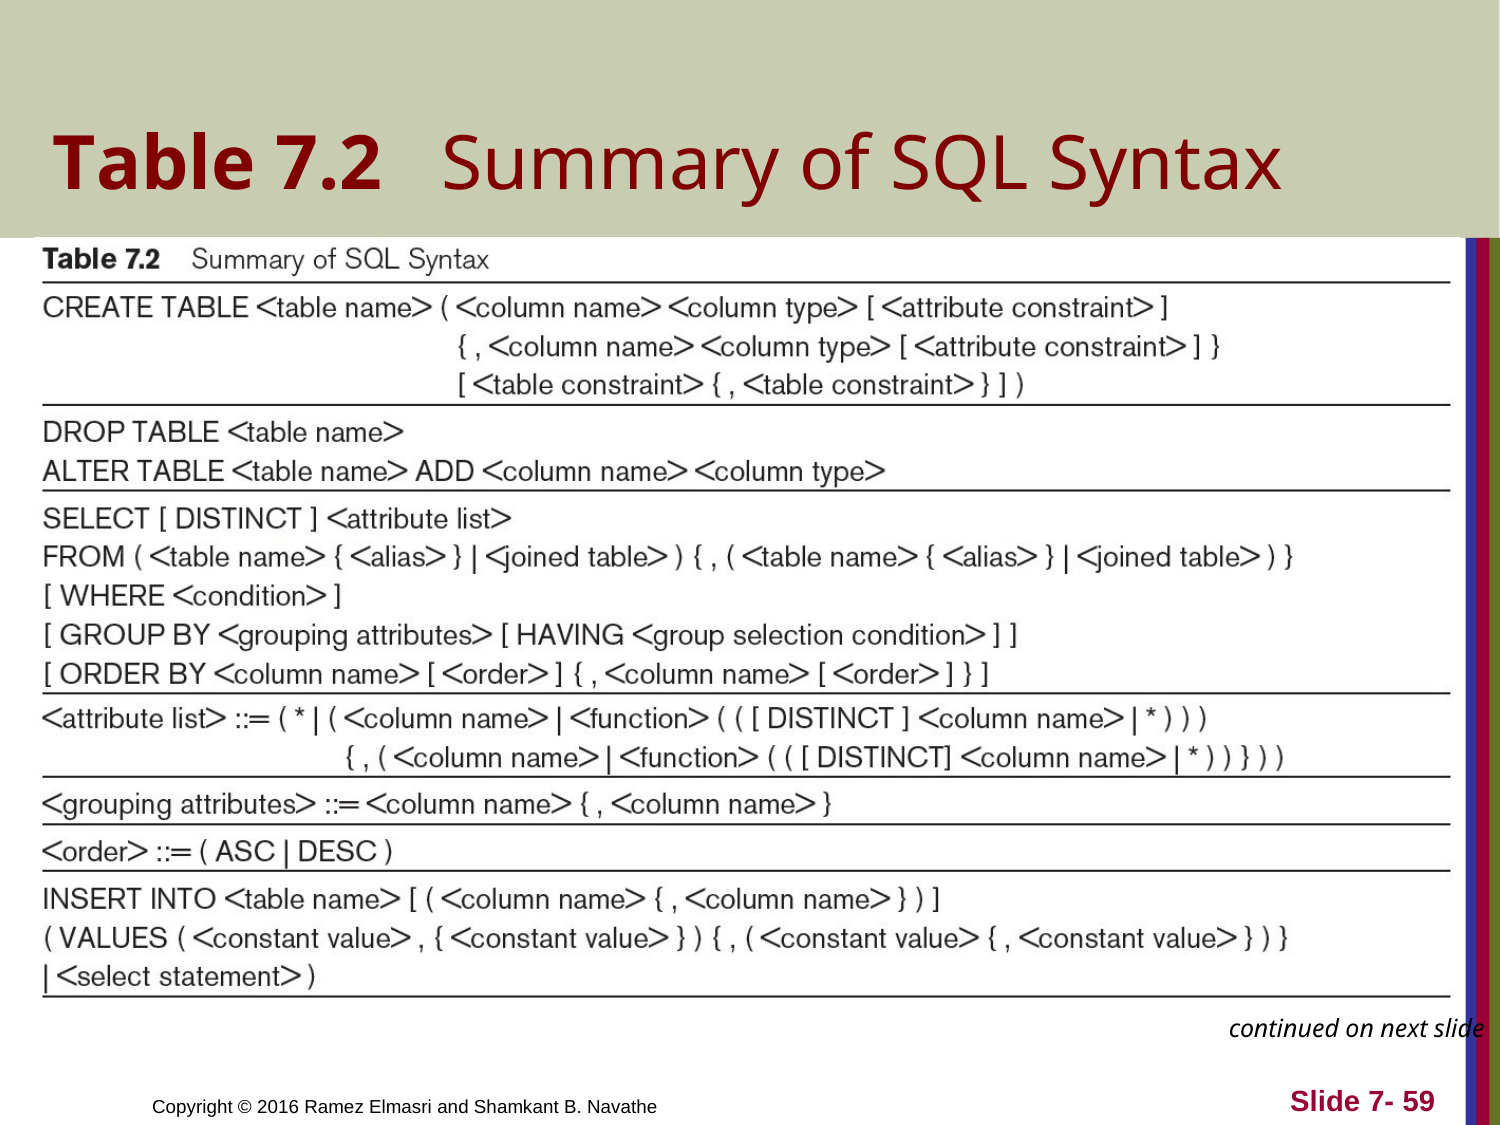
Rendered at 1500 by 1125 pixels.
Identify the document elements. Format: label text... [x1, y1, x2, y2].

text_box continued on next slide [929, 1004, 1500, 1051]
picture [34, 237, 1460, 1005]
title Table 7.2 Summary of SQL Syntax [37, 49, 1317, 213]
text_box Slide 7- 59 [1137, 1050, 1450, 1125]
